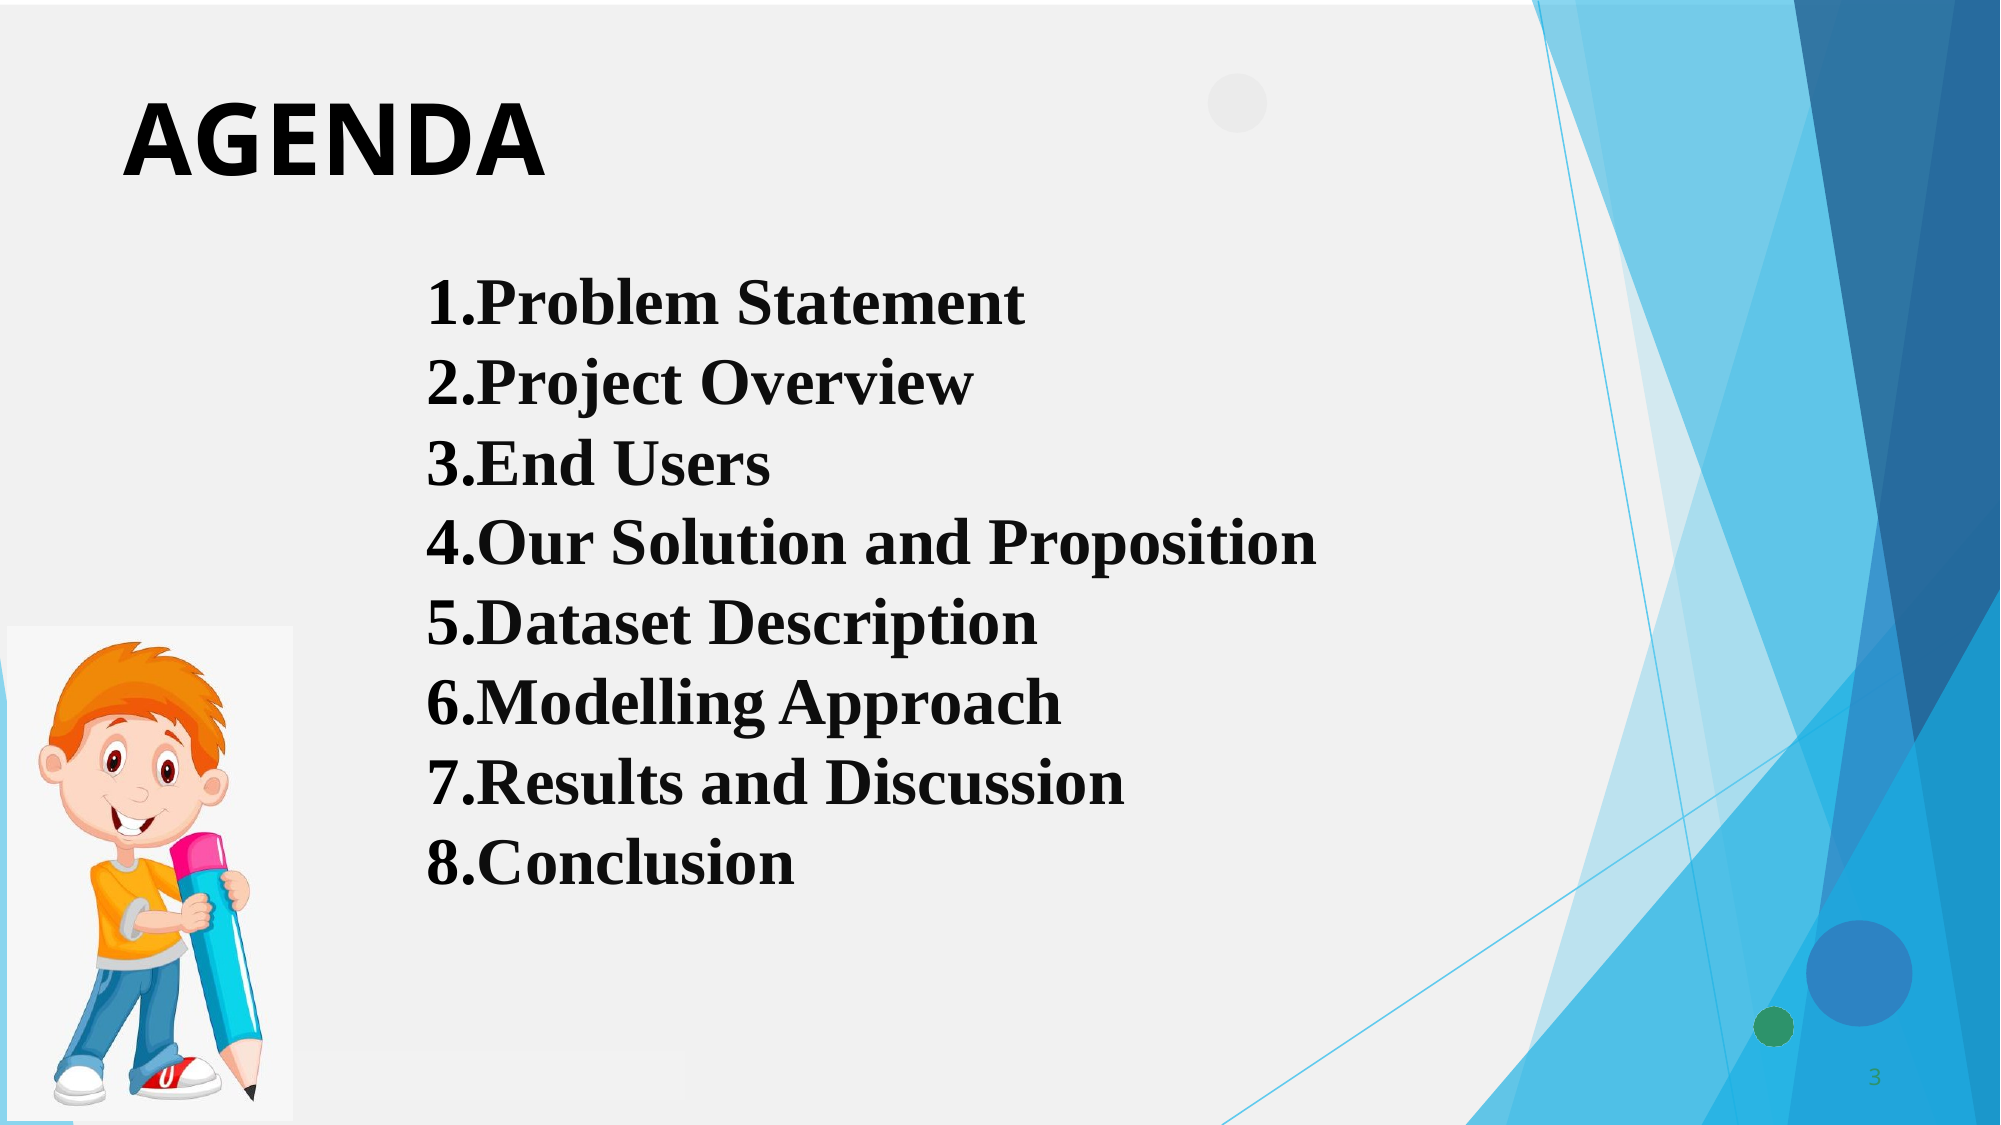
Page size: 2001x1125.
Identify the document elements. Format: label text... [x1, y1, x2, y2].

picture [1753, 1006, 1794, 1047]
picture [7, 626, 685, 1121]
text_box Problem Statement Project Overview End Users Our Solution and Proposition Dataset Description Modelling Approach Results and Discussion Conclusion [411, 170, 1492, 994]
text_box [0, 0, 2000, 1125]
slide_number 3 [1862, 1061, 1888, 1094]
title AGENDA [121, 73, 793, 197]
